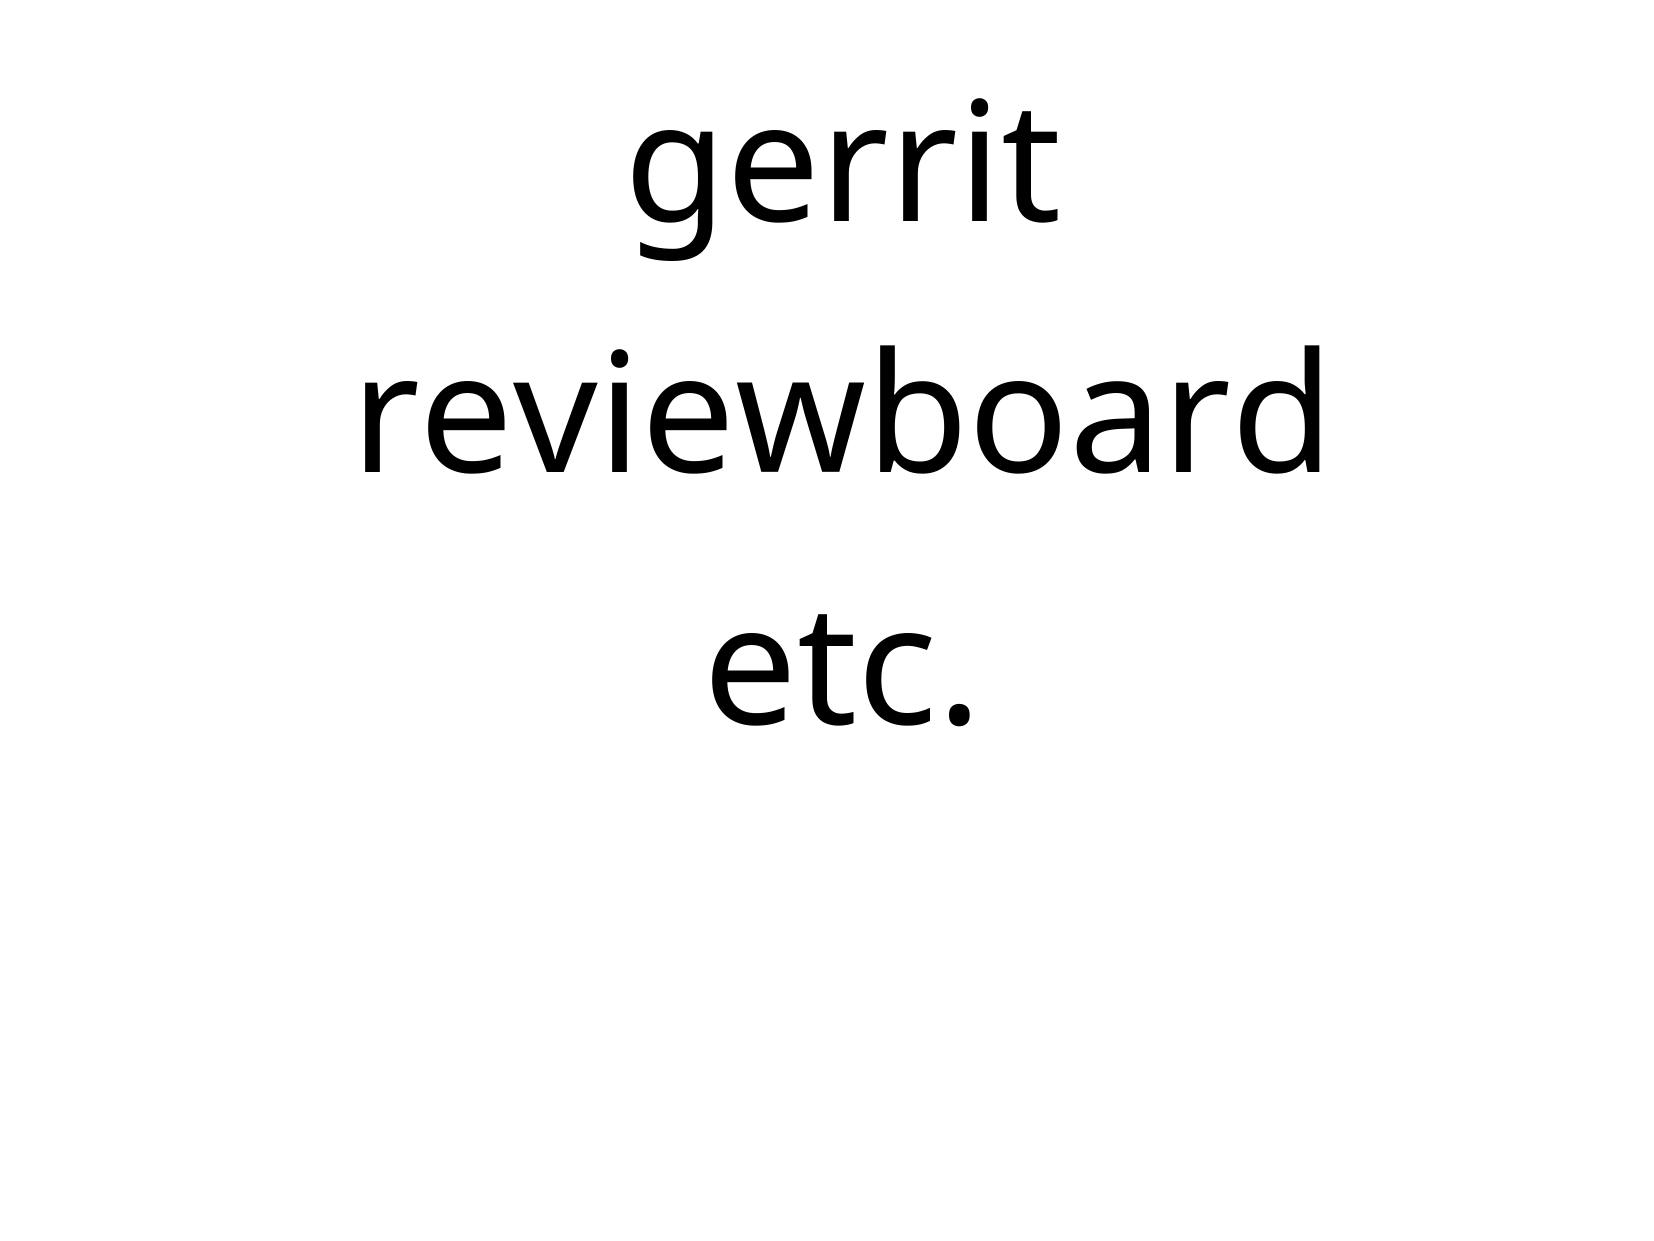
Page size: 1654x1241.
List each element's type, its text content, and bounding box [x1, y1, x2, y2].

text_box gerrit reviewboard etc. [95, 35, 1591, 796]
